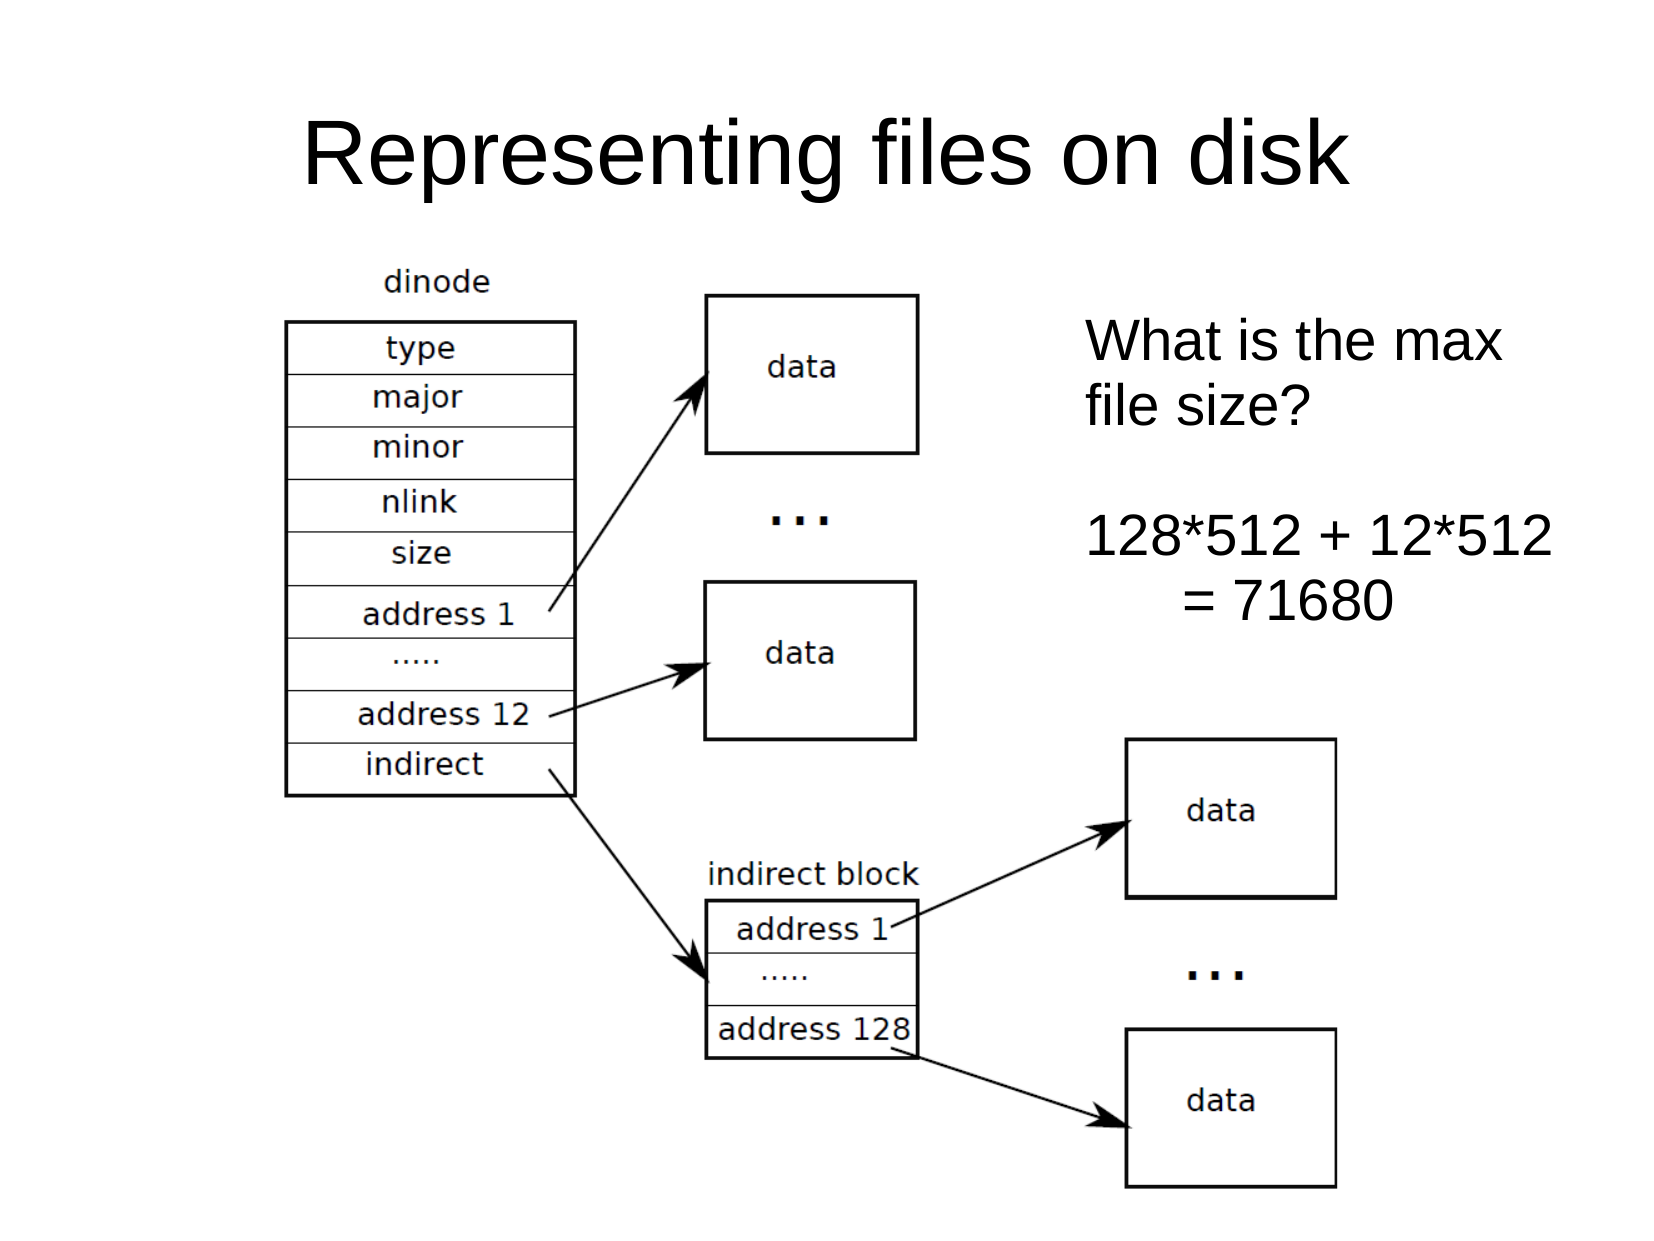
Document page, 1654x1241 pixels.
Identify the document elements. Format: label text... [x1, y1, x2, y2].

title Representing files on disk [82, 49, 1571, 257]
picture [252, 224, 1351, 1201]
text_box What is the max file size? 128*512 + 12*512 = 71680 [1070, 300, 1586, 642]
